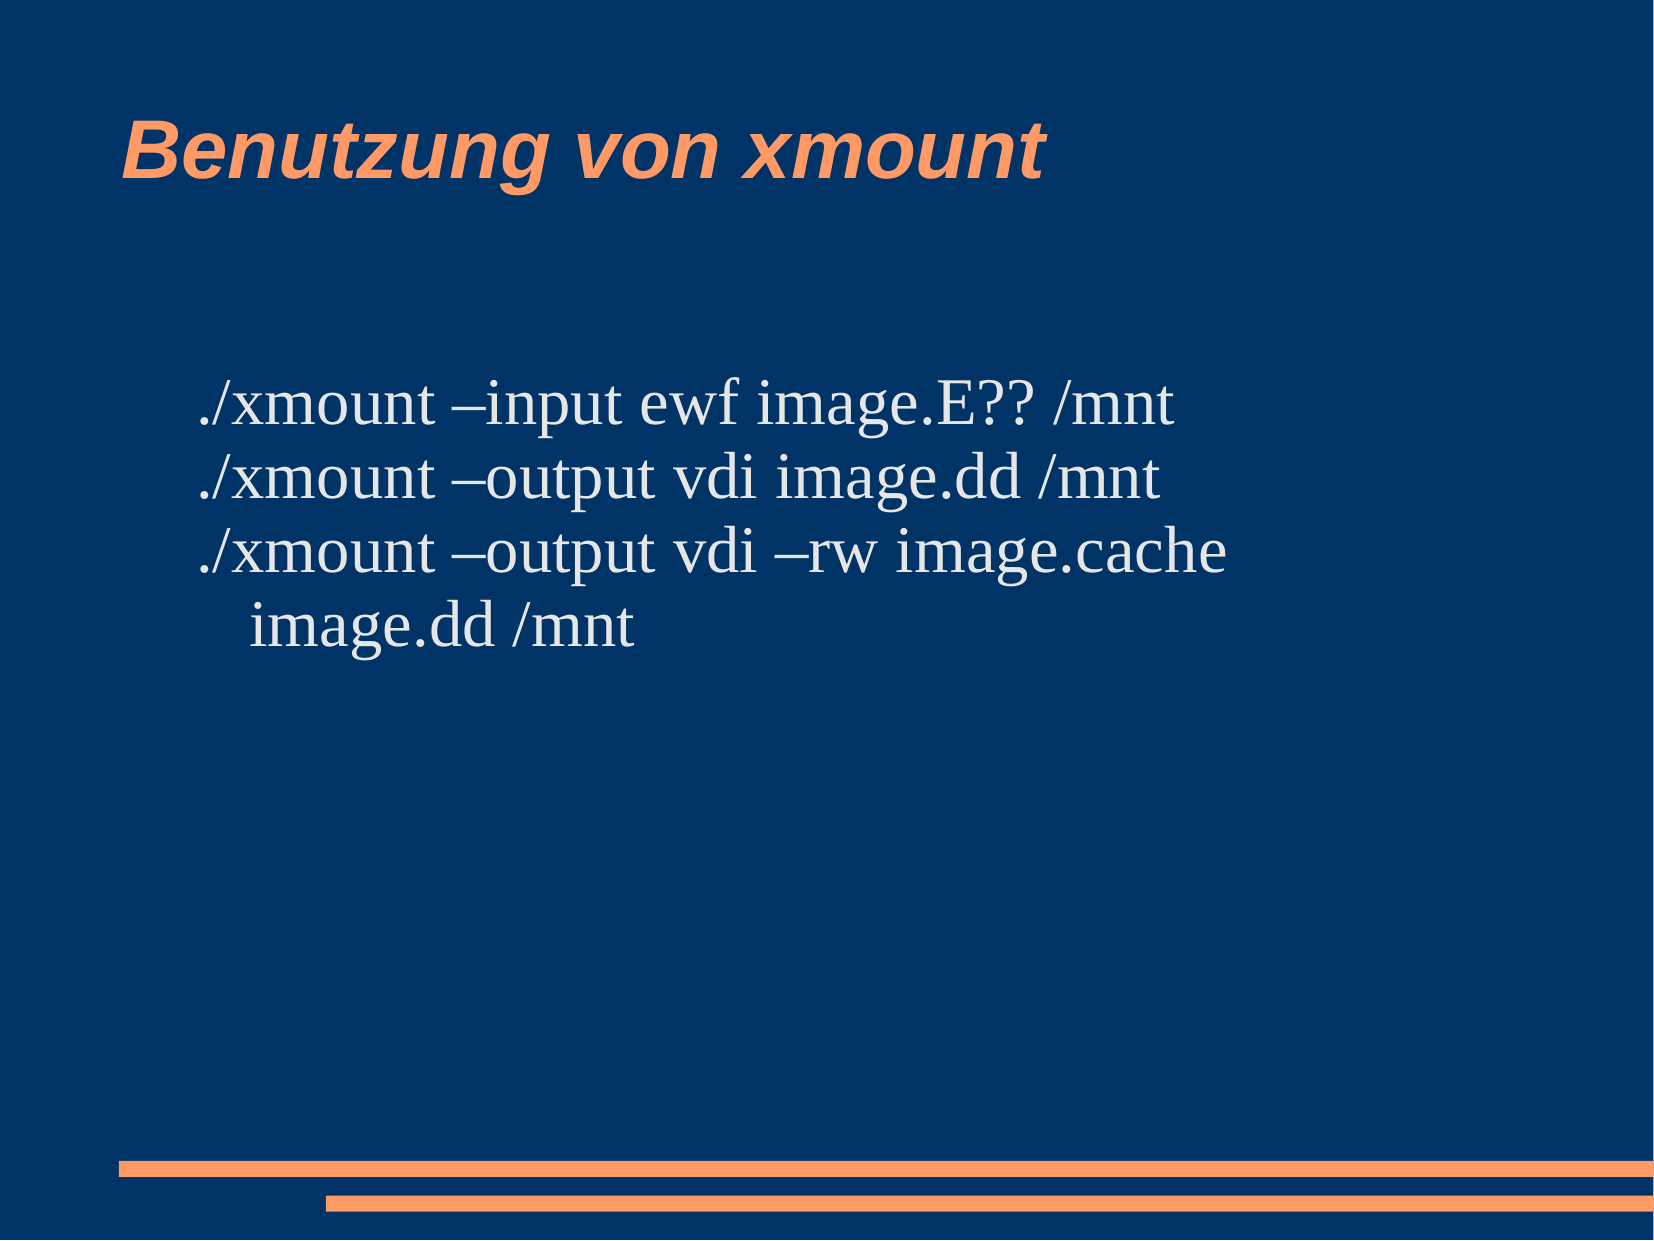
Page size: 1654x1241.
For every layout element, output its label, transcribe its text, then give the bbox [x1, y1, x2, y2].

title Benutzung von xmount [121, 46, 1534, 254]
list ./xmount –input ewf image.E?? /mnt ./xmount –output vdi image.dd /mnt ./xmount –output vdi –rw image.cache image.dd /mnt [178, 364, 1570, 1147]
